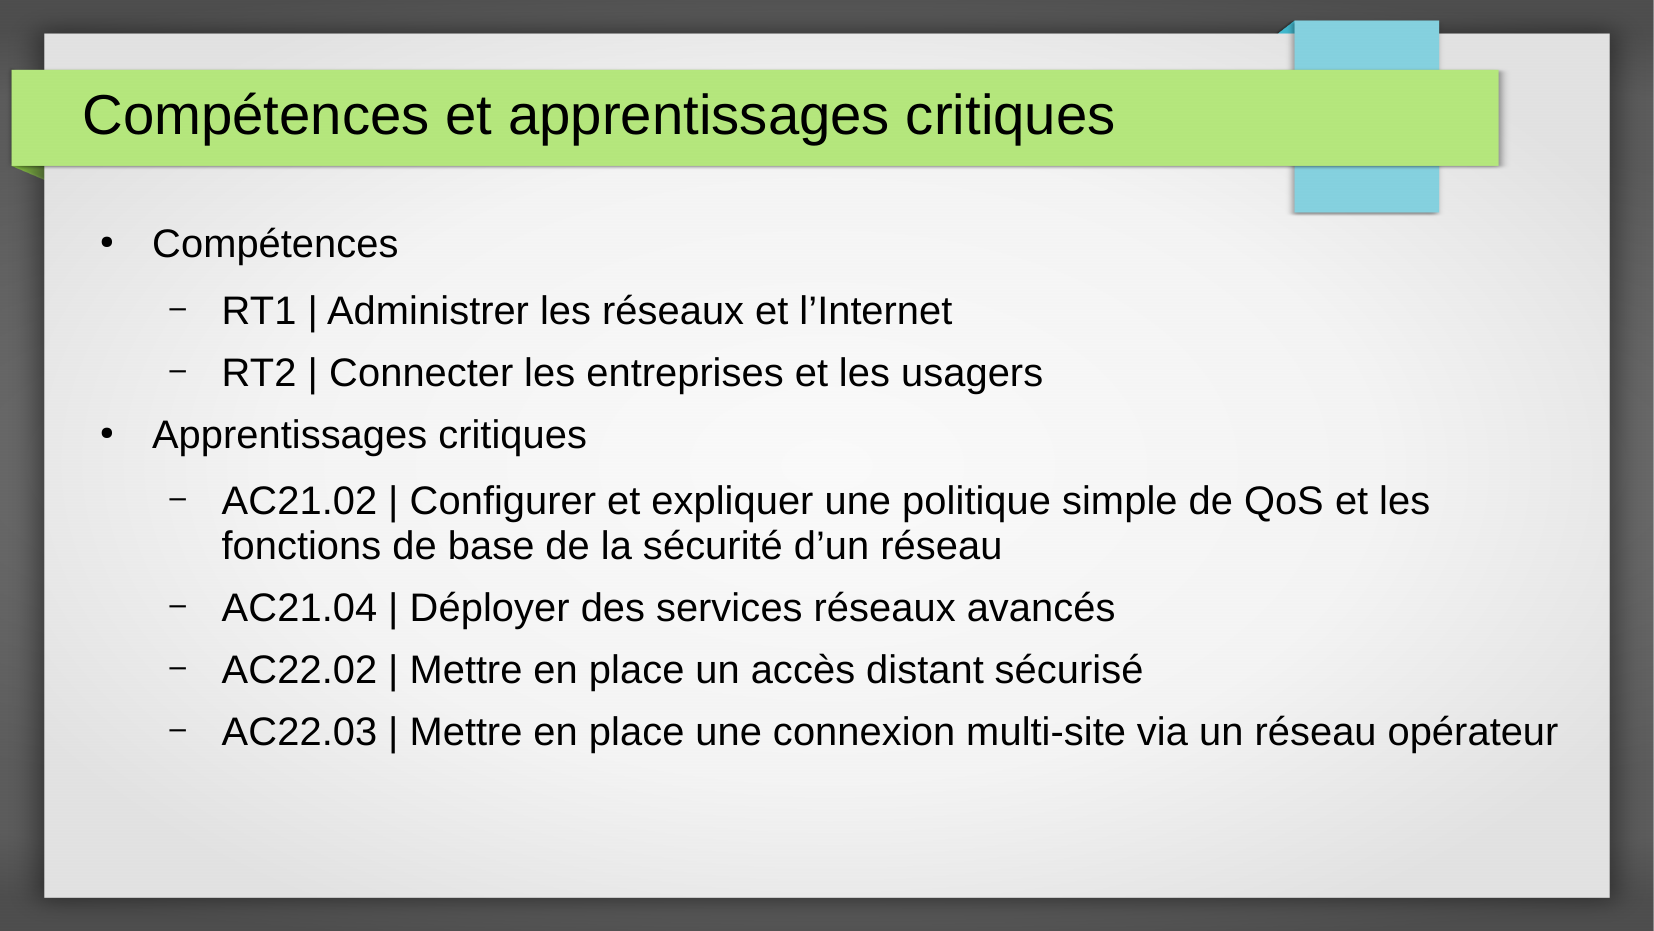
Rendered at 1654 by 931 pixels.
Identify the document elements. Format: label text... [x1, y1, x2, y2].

title Compétences et apprentissages critiques [82, 12, 1571, 218]
list Compétences RT1 | Administrer les réseaux et l’Internet RT2 | Connecter les entreprises et les usagers Apprentissages critiques AC21.02 | Configurer et expliquer une politique simple de QoS et les fonctions de base de la sécurité d’un réseau AC21.04 | Déployer des services réseaux avancés AC22.02 | Mettre en place un accès distant sécurisé AC22.03 | Mettre en place une connexion multi-site via un réseau opérateur [82, 221, 1571, 761]
picture [0, 0, 1654, 931]
